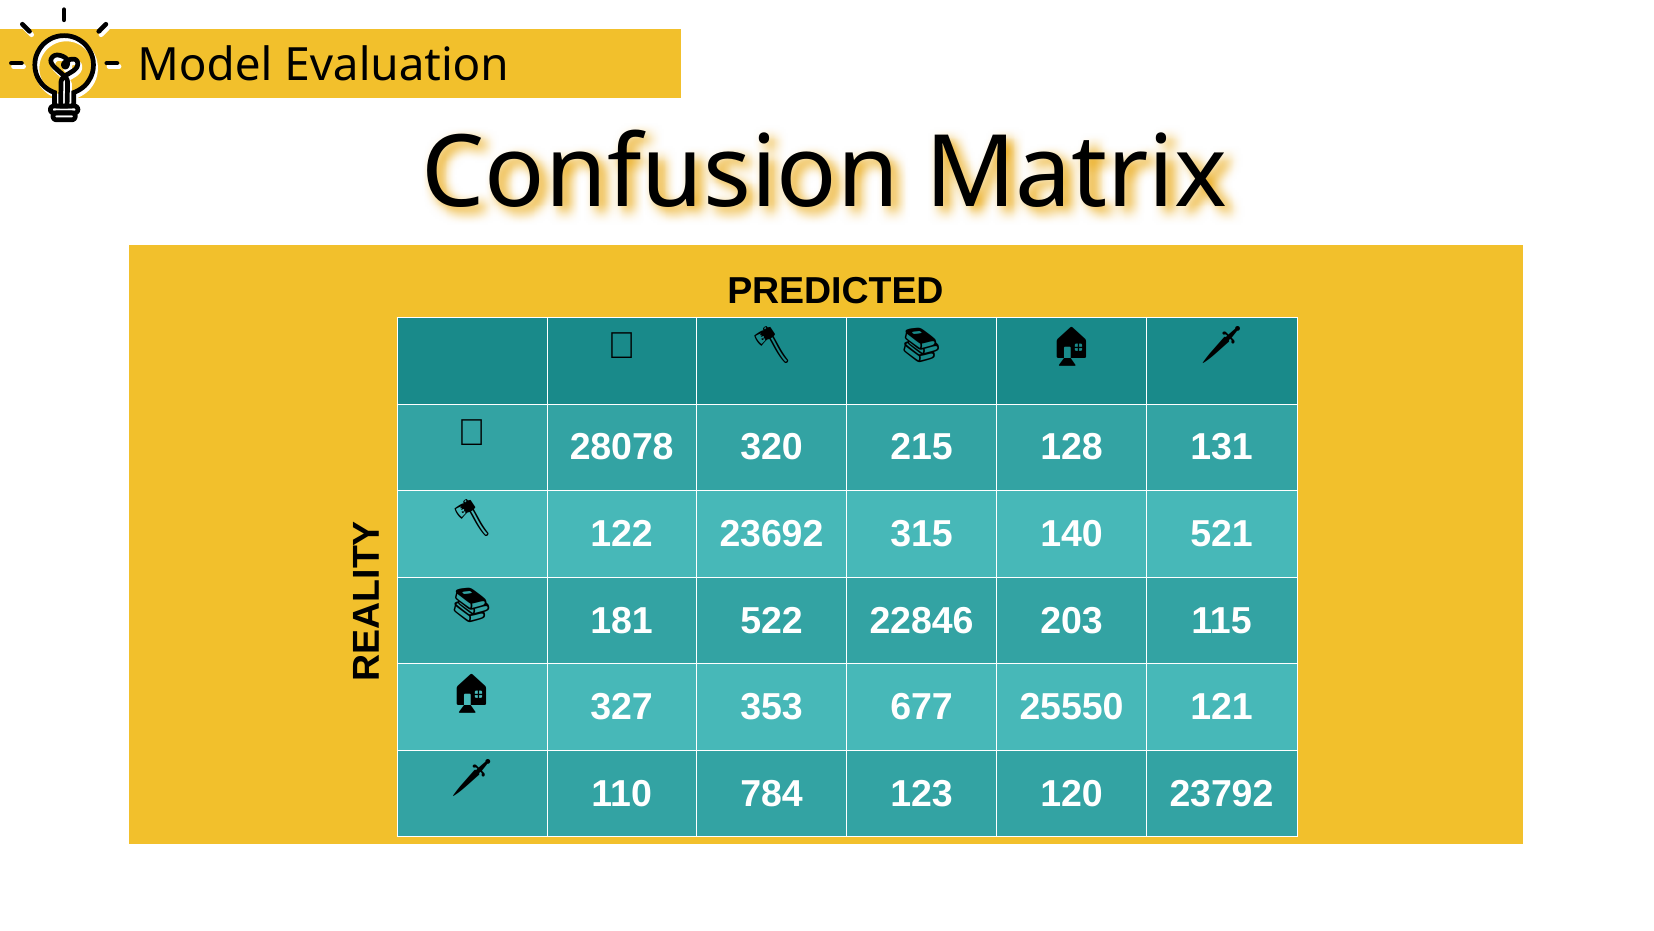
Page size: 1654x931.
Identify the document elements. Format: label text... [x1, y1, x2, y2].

table_cell 353 [697, 664, 846, 750]
text_box REALITY [337, 505, 395, 697]
table_cell 203 [997, 578, 1146, 663]
table_cell 315 [847, 491, 996, 577]
table_cell 23792 [1147, 751, 1297, 836]
table_cell 522 [697, 578, 846, 663]
table_cell 327 [548, 664, 696, 750]
table_cell 128 [997, 405, 1146, 490]
table_cell 320 [697, 405, 846, 490]
table_cell 🗡️ [398, 751, 547, 836]
table_cell 140 [997, 491, 1146, 577]
table_header 🏠 [997, 318, 1146, 404]
table_cell 🪓 [398, 491, 547, 577]
table_header 🗡️ [1147, 318, 1297, 404]
table_cell 123 [847, 751, 996, 836]
table_cell 121 [1147, 664, 1297, 750]
table_cell 115 [1147, 578, 1297, 663]
table_cell 784 [697, 751, 846, 836]
table_header 📚 [847, 318, 996, 404]
table_cell 521 [1147, 491, 1297, 577]
table_cell 677 [847, 664, 996, 750]
table_cell 120 [997, 751, 1146, 836]
title Model Evaluation [137, 22, 584, 102]
table_header 🪓 [697, 318, 846, 404]
title Confusion Matrix [150, 14, 1501, 322]
table_header [398, 318, 547, 404]
table_cell 📚 [398, 578, 547, 663]
table_cell 25550 [997, 664, 1146, 750]
table_cell 28078 [548, 405, 696, 490]
table_cell 🏠 [398, 664, 547, 750]
table_cell 🍎 [398, 405, 547, 490]
table_cell 131 [1147, 405, 1297, 490]
text_box PREDICTED [712, 262, 959, 320]
table_cell 122 [548, 491, 696, 577]
table_header 🍎 [548, 318, 696, 404]
table_cell 22846 [847, 578, 996, 663]
table_cell 23692 [697, 491, 846, 577]
table_cell 110 [548, 751, 696, 836]
table_cell 215 [847, 405, 996, 490]
table_cell 181 [548, 578, 696, 663]
